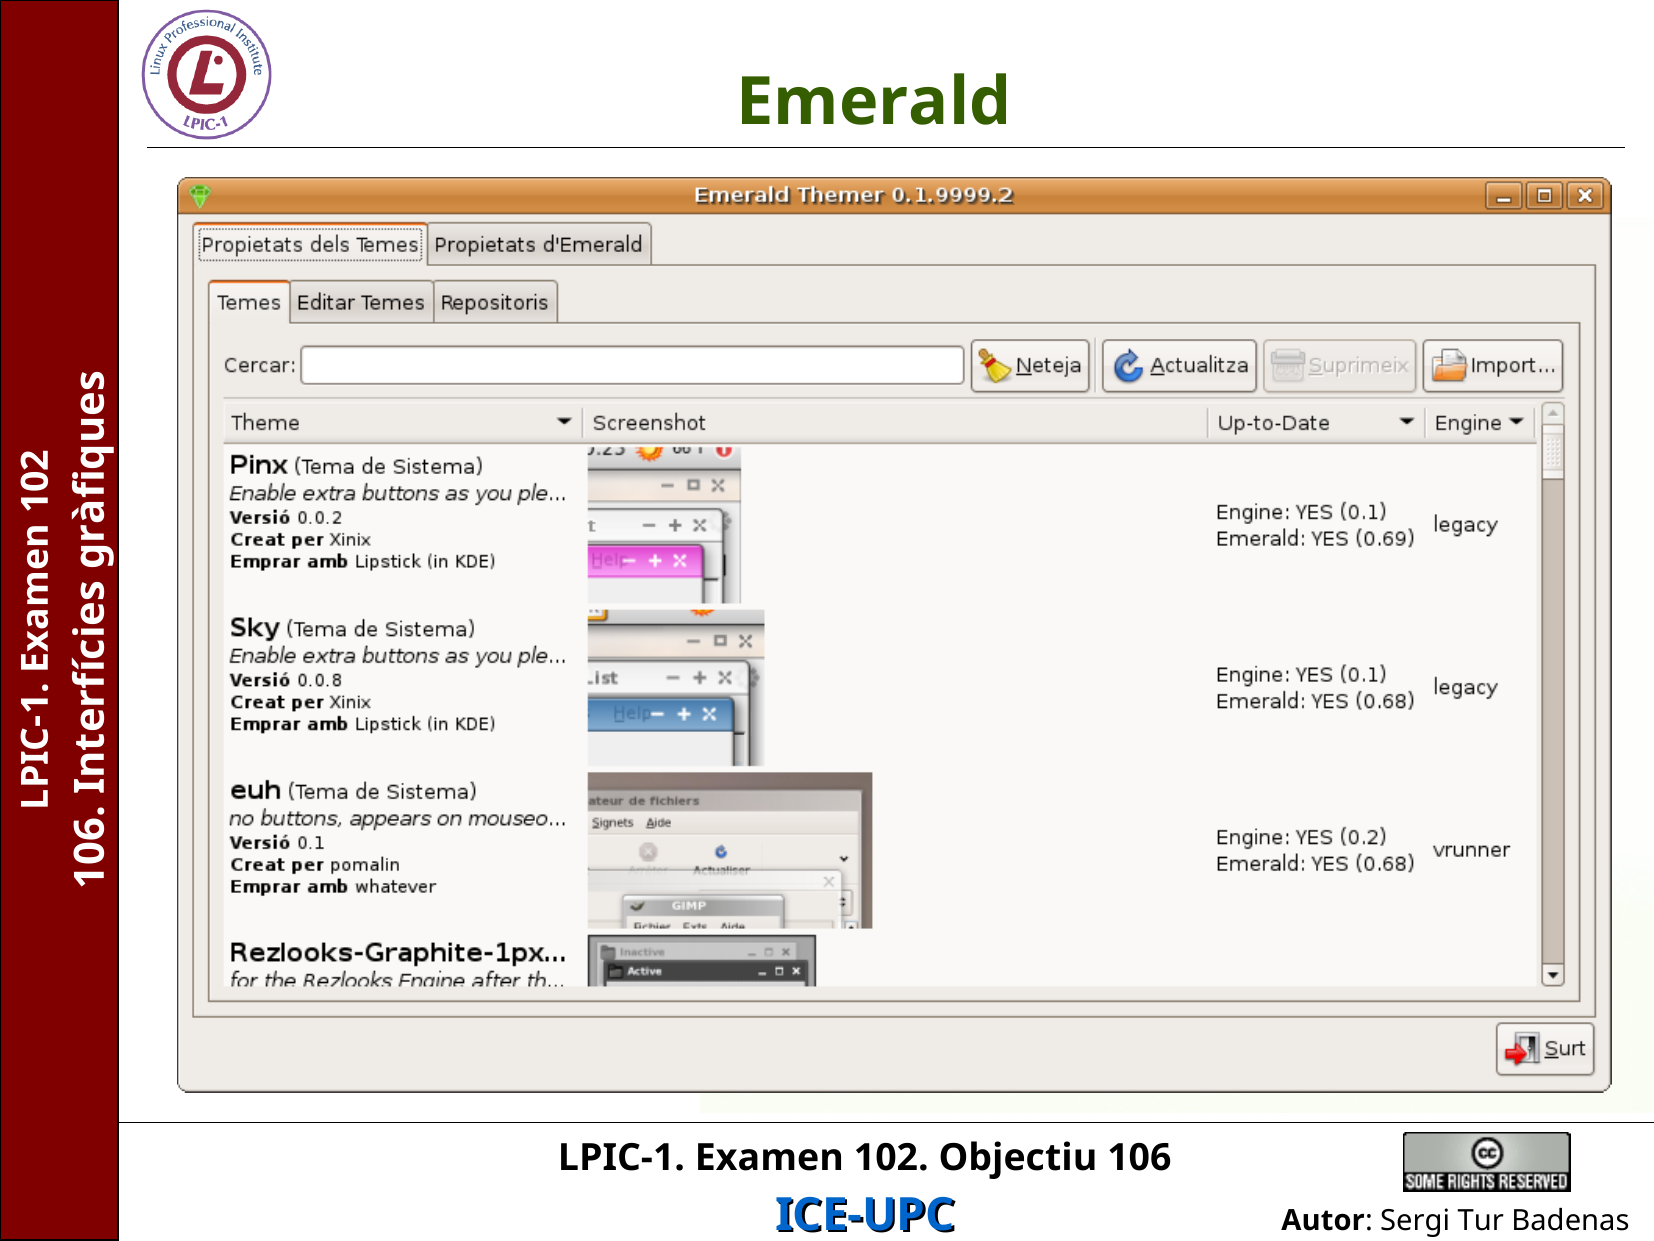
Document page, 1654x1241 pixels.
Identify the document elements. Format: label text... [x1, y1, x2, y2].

picture [177, 177, 1654, 1113]
picture [1403, 1132, 1571, 1192]
title Emerald [129, 55, 1619, 142]
picture [135, 5, 277, 55]
